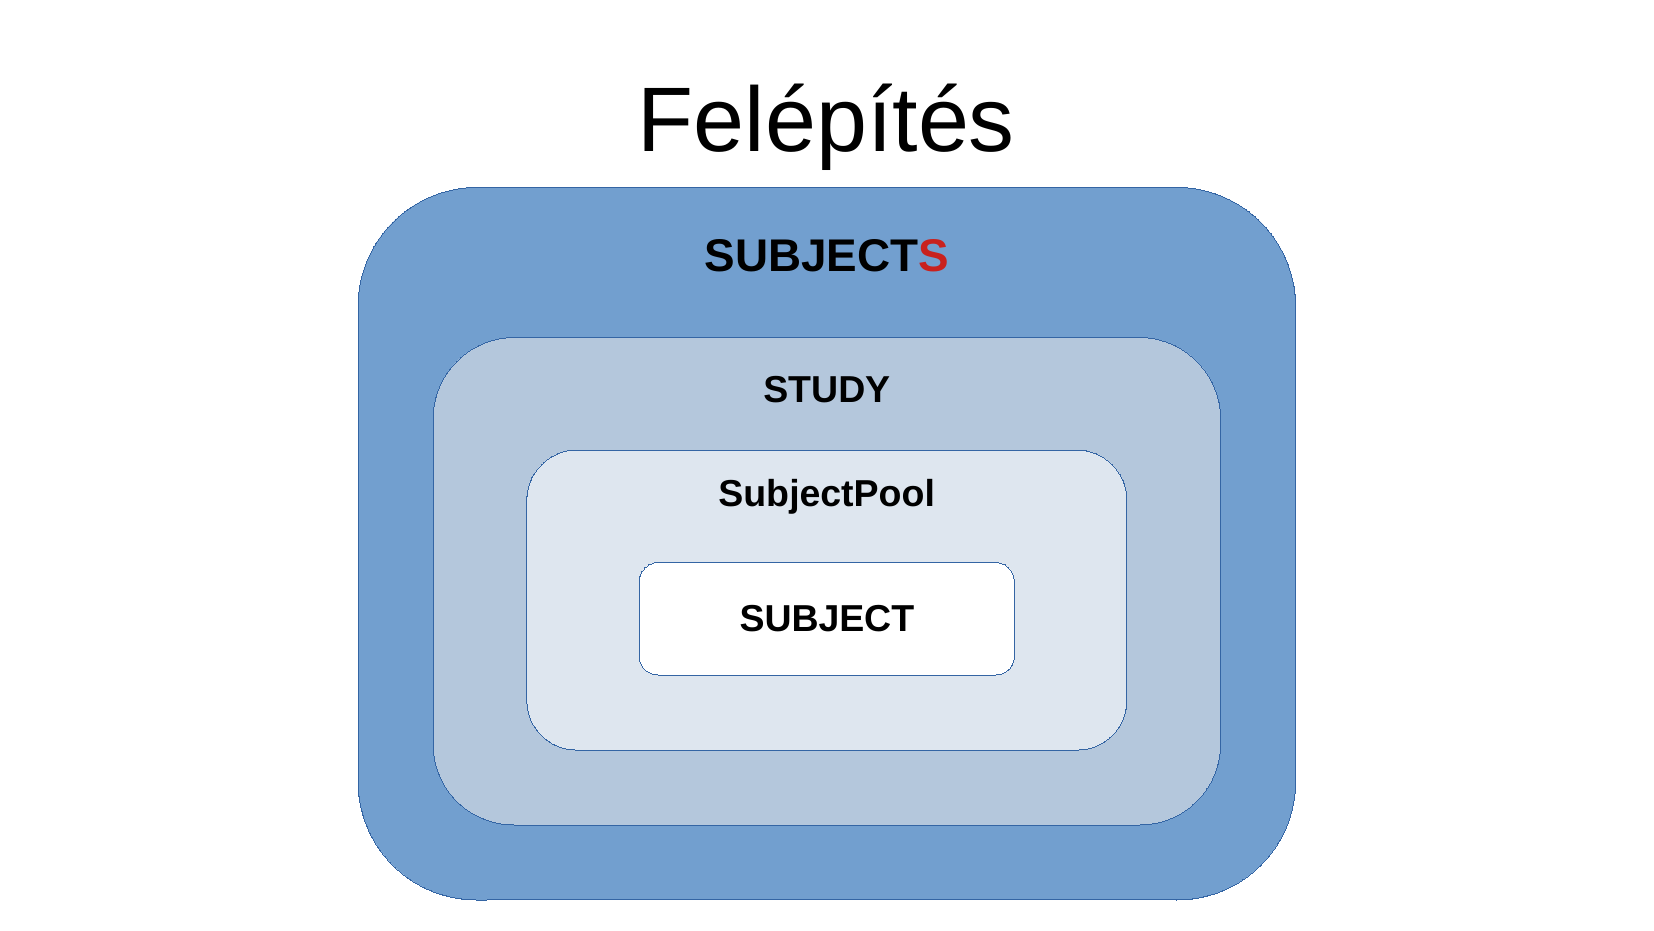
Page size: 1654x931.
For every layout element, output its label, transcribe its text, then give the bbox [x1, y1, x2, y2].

text_box STUDY [433, 337, 1221, 826]
title Felépítés [82, 37, 1571, 193]
text_box SUBJECT [639, 562, 1015, 676]
text_box SUBJECTS [358, 187, 1296, 901]
text_box SubjectPool [526, 450, 1127, 751]
